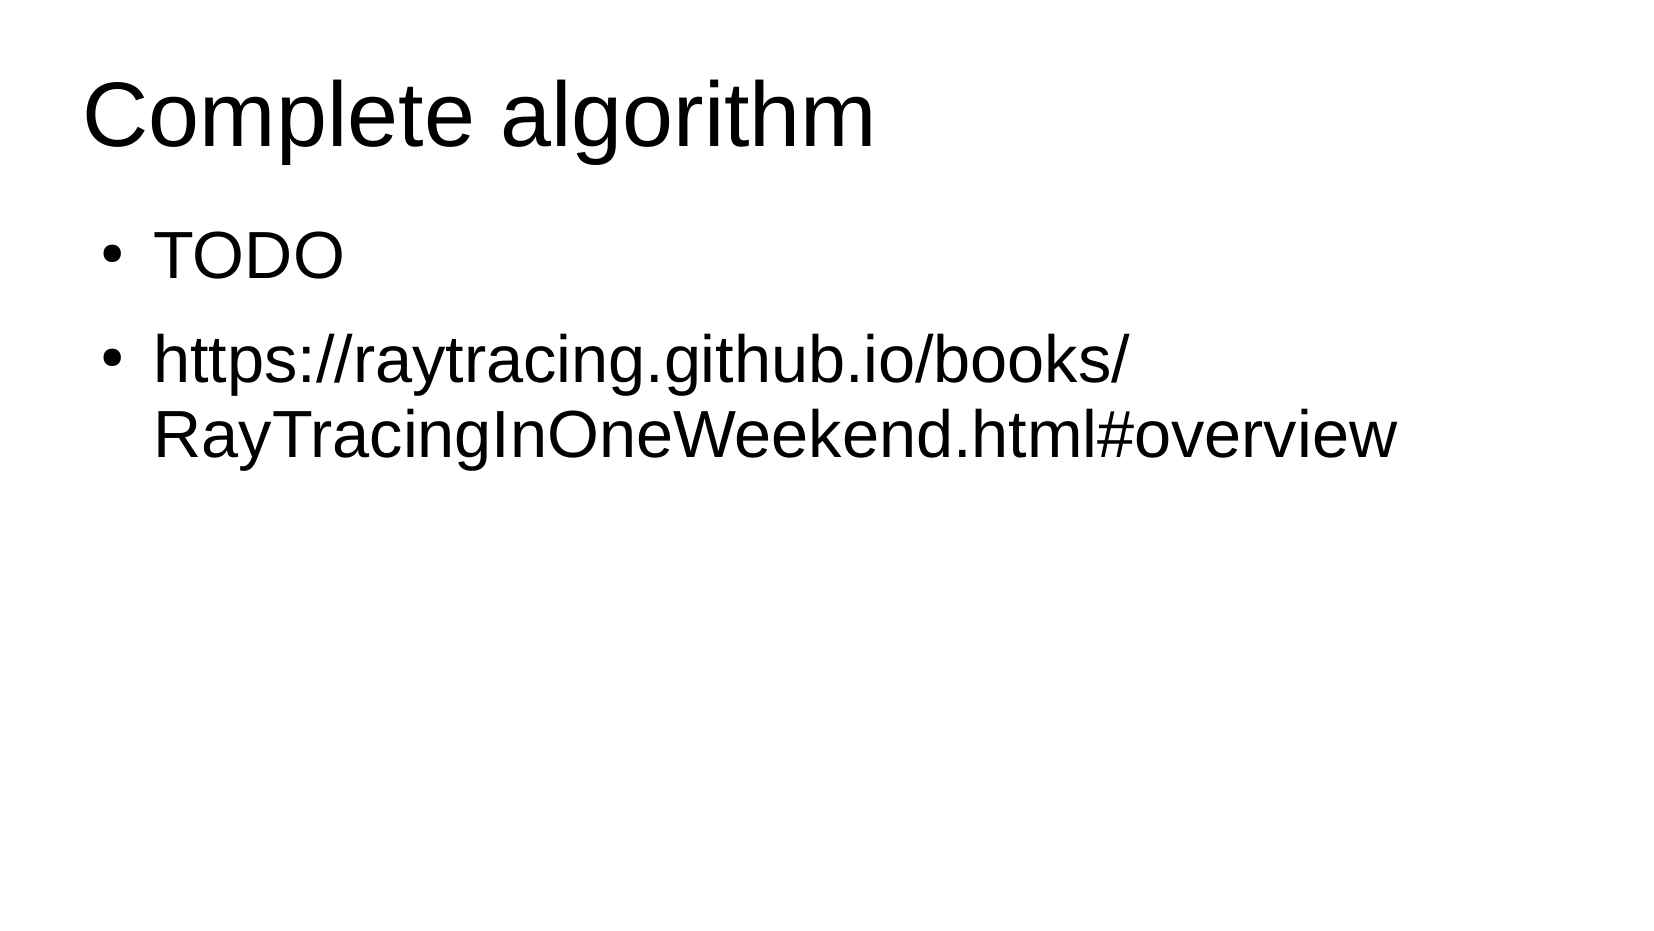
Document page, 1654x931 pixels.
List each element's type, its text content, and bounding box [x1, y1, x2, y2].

list TODO https://raytracing.github.io/books/RayTracingInOneWeekend.html#overview [82, 217, 1571, 758]
title Complete algorithm [82, 37, 1571, 193]
